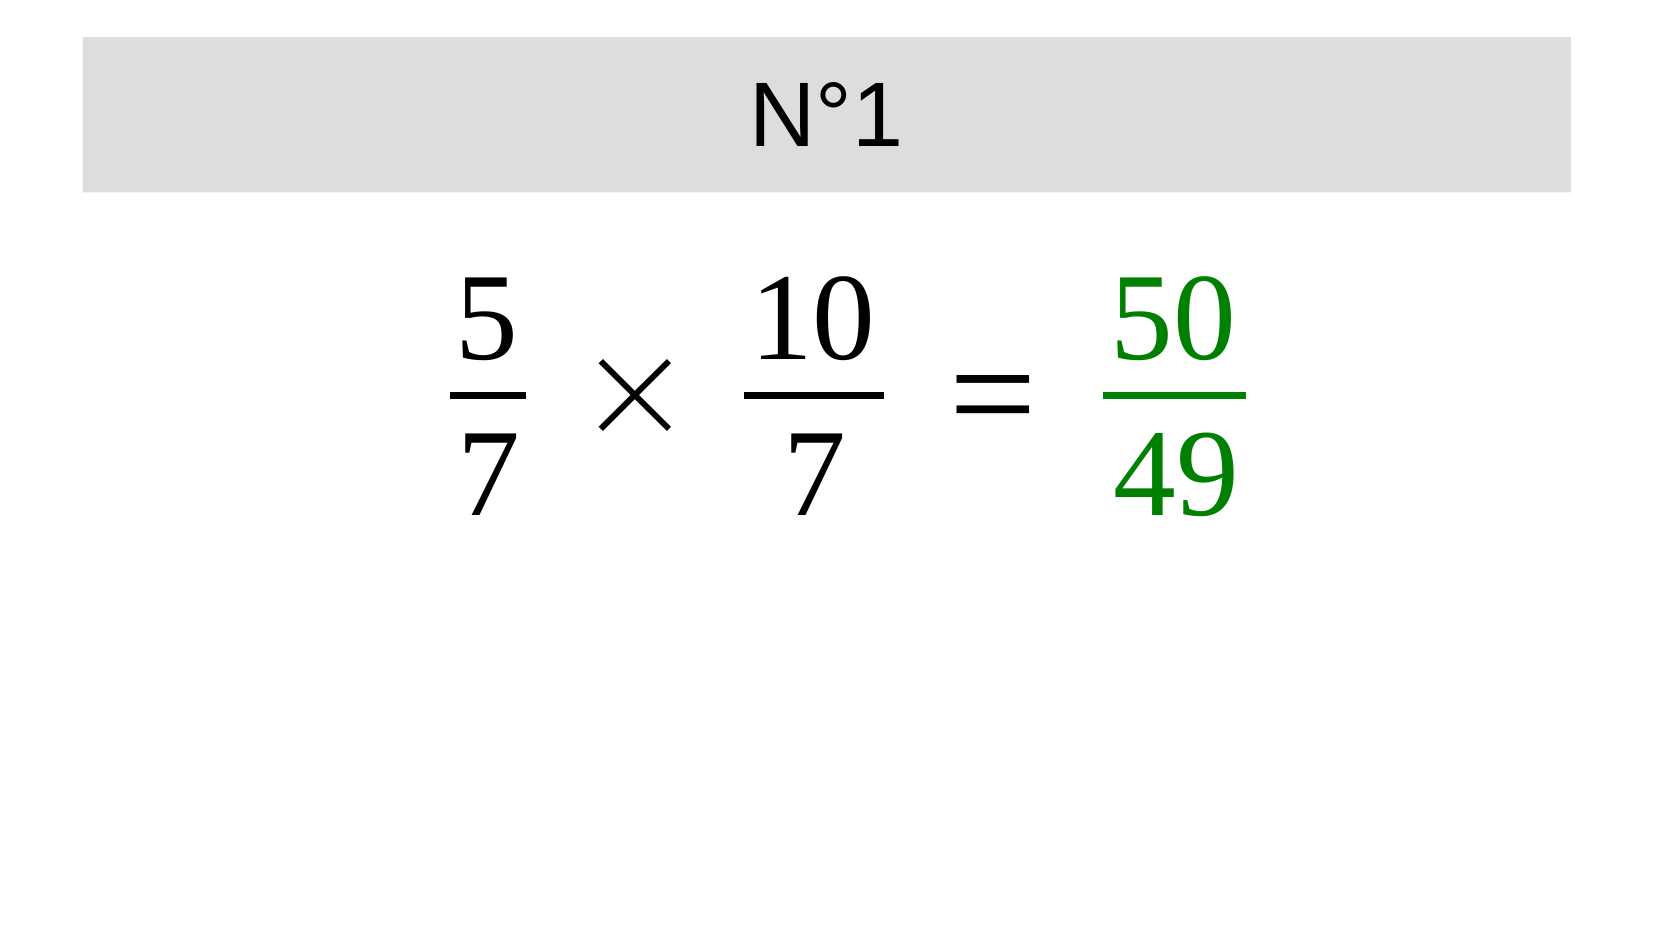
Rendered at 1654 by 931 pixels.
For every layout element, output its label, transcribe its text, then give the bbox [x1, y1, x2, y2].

title N°1 [82, 37, 1571, 193]
chart [437, 248, 1259, 544]
